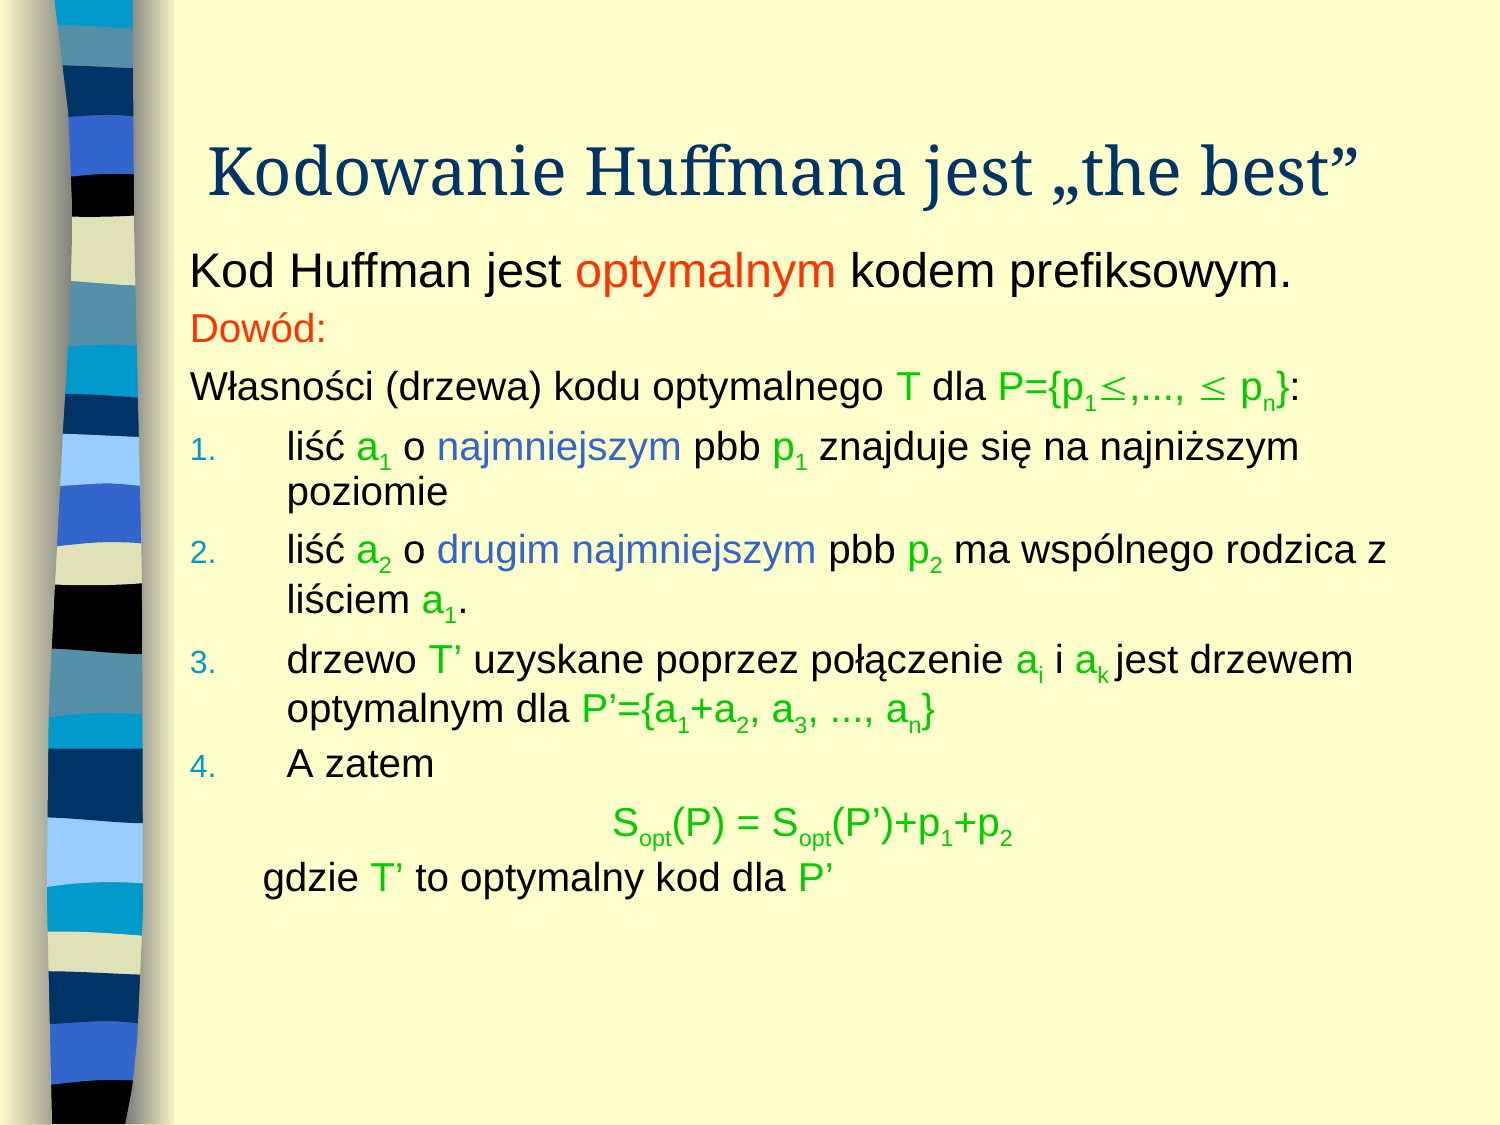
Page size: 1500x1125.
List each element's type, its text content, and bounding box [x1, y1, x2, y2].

title Kodowanie Huffmana jest „the best” [192, 74, 1468, 263]
list Kod Huffman jest optymalnym kodem prefiksowym. Dowód: Własności (drzewa) kodu optymalnego T dla P={p1,...,  pn}: liść a1 o najmniejszym pbb p1 znajduje się na najniższym poziomie liść a2 o drugim najmniejszym pbb p2 ma wspólnego rodzica z liściem a1. drzewo T’ uzyskane poprzez połączenie ai i ak jest drzewem optymalnym dla P’={a1+a2, a3, ..., an} A zatem Sopt(P) = Sopt(P’)+p1+p2 gdzie T’ to optymalny kod dla P’ [174, 237, 1450, 913]
